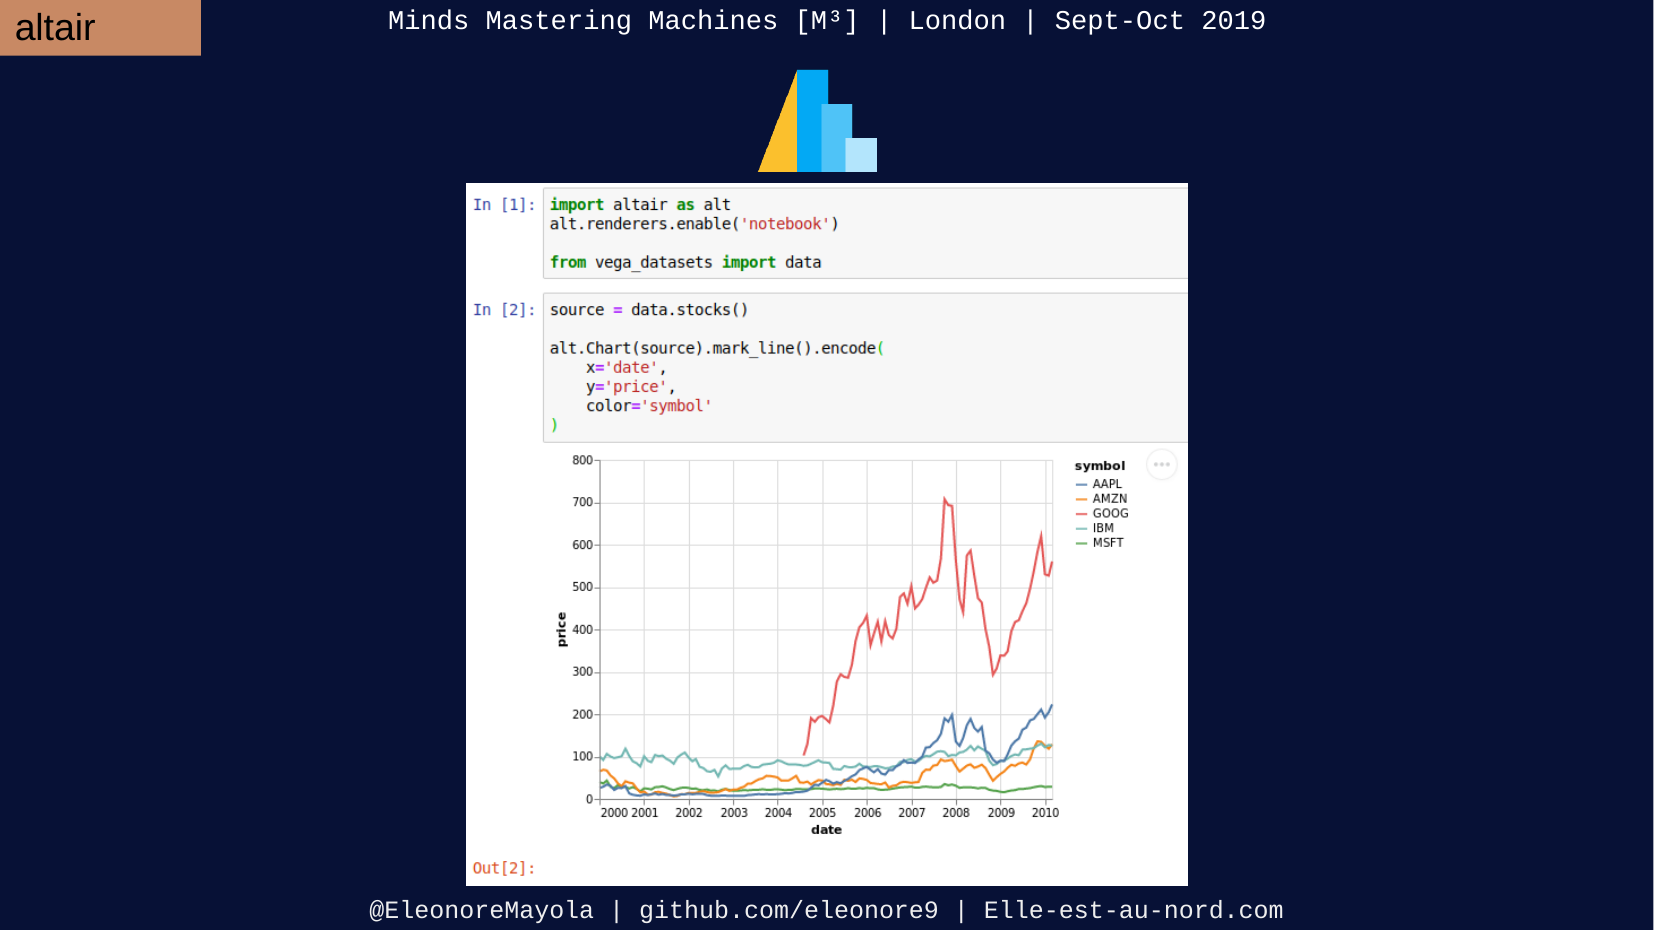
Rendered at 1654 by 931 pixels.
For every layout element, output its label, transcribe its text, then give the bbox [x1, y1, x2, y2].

text_box @EleonoreMayola | github.com/eleonore9 | Elle-est-au-nord.com [295, 862, 1359, 931]
picture [466, 52, 1188, 886]
text_box Minds Mastering Machines [M³] | London | Sept-Oct 2019 [265, 0, 1388, 60]
text_box altair [0, 0, 201, 56]
